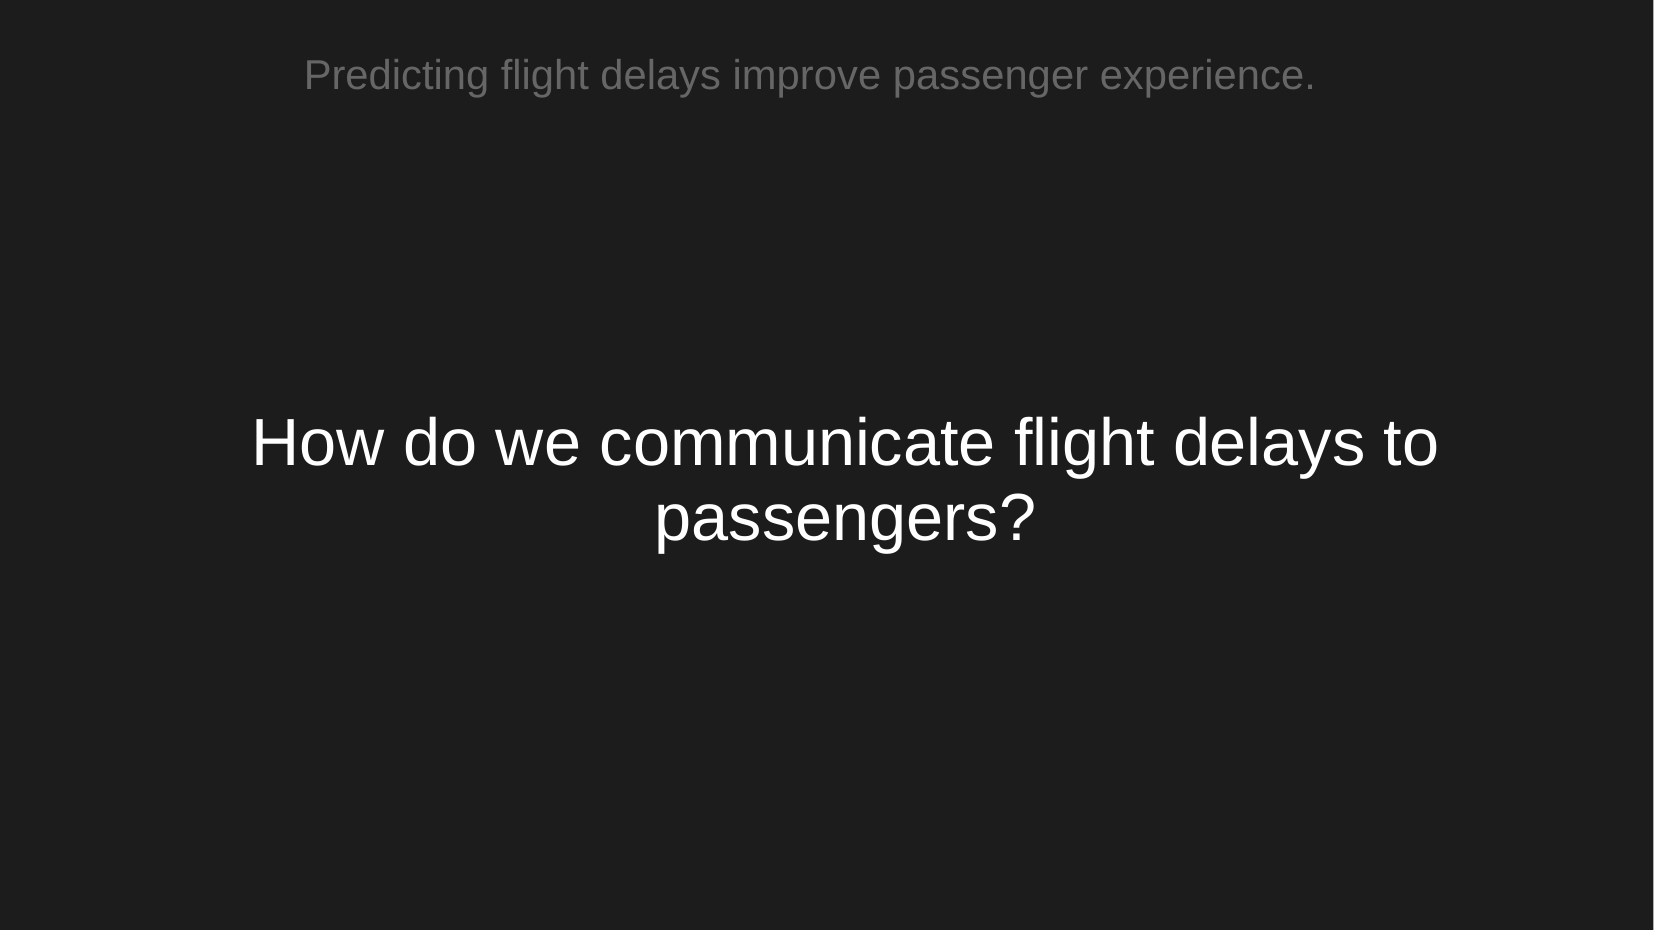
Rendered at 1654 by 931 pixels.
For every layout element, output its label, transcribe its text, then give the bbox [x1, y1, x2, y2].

text_box Predicting flight delays improve passenger experience. [71, 15, 1561, 135]
subtitle How do we communicate flight delays to passengers? [101, 405, 1591, 555]
